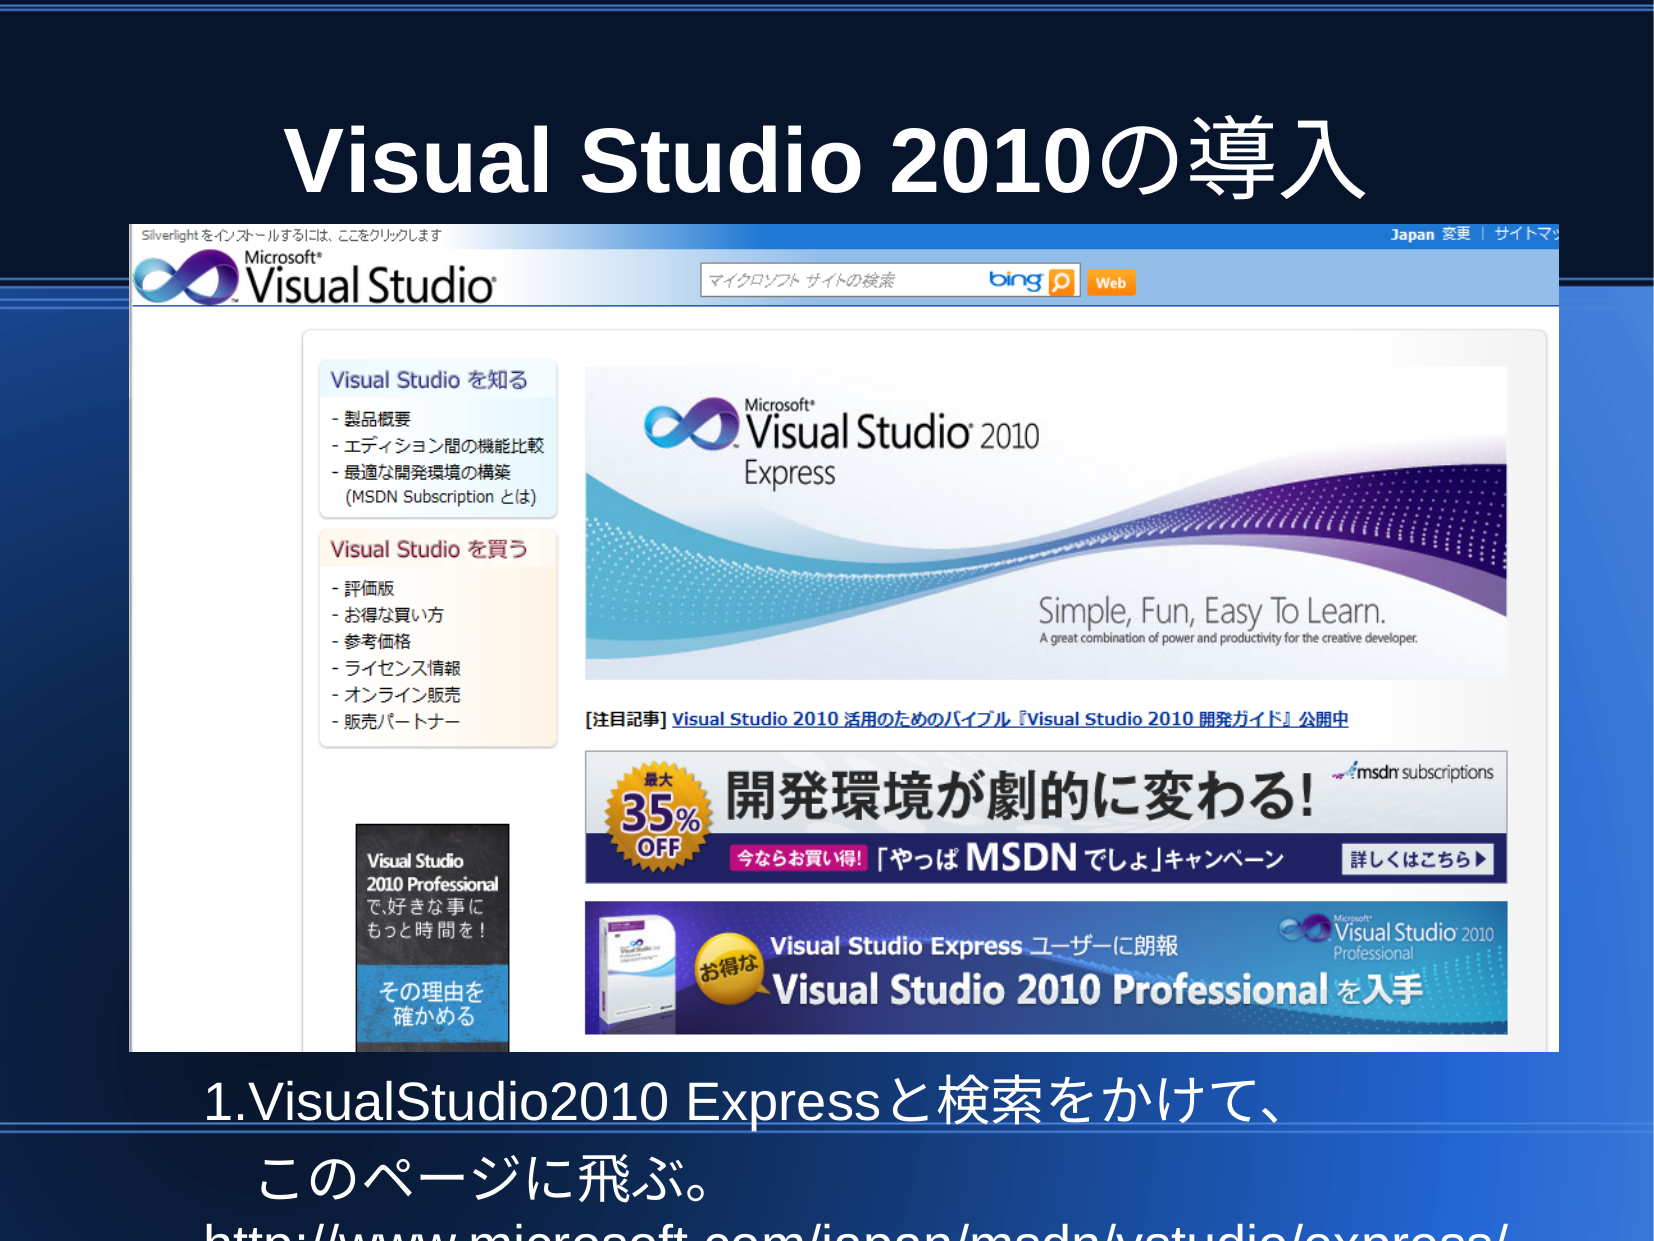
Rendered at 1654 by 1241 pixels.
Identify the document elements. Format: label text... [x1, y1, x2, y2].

picture [0, 0, 1654, 1241]
text_box 1.VisualStudio2010 Expressと検索をかけて、 このページに飛ぶ。 http://www.microsoft.com/japan/msdn/vstudio/express/ [188, 1052, 1526, 1241]
title Visual Studio 2010の導入 [82, 49, 1571, 257]
